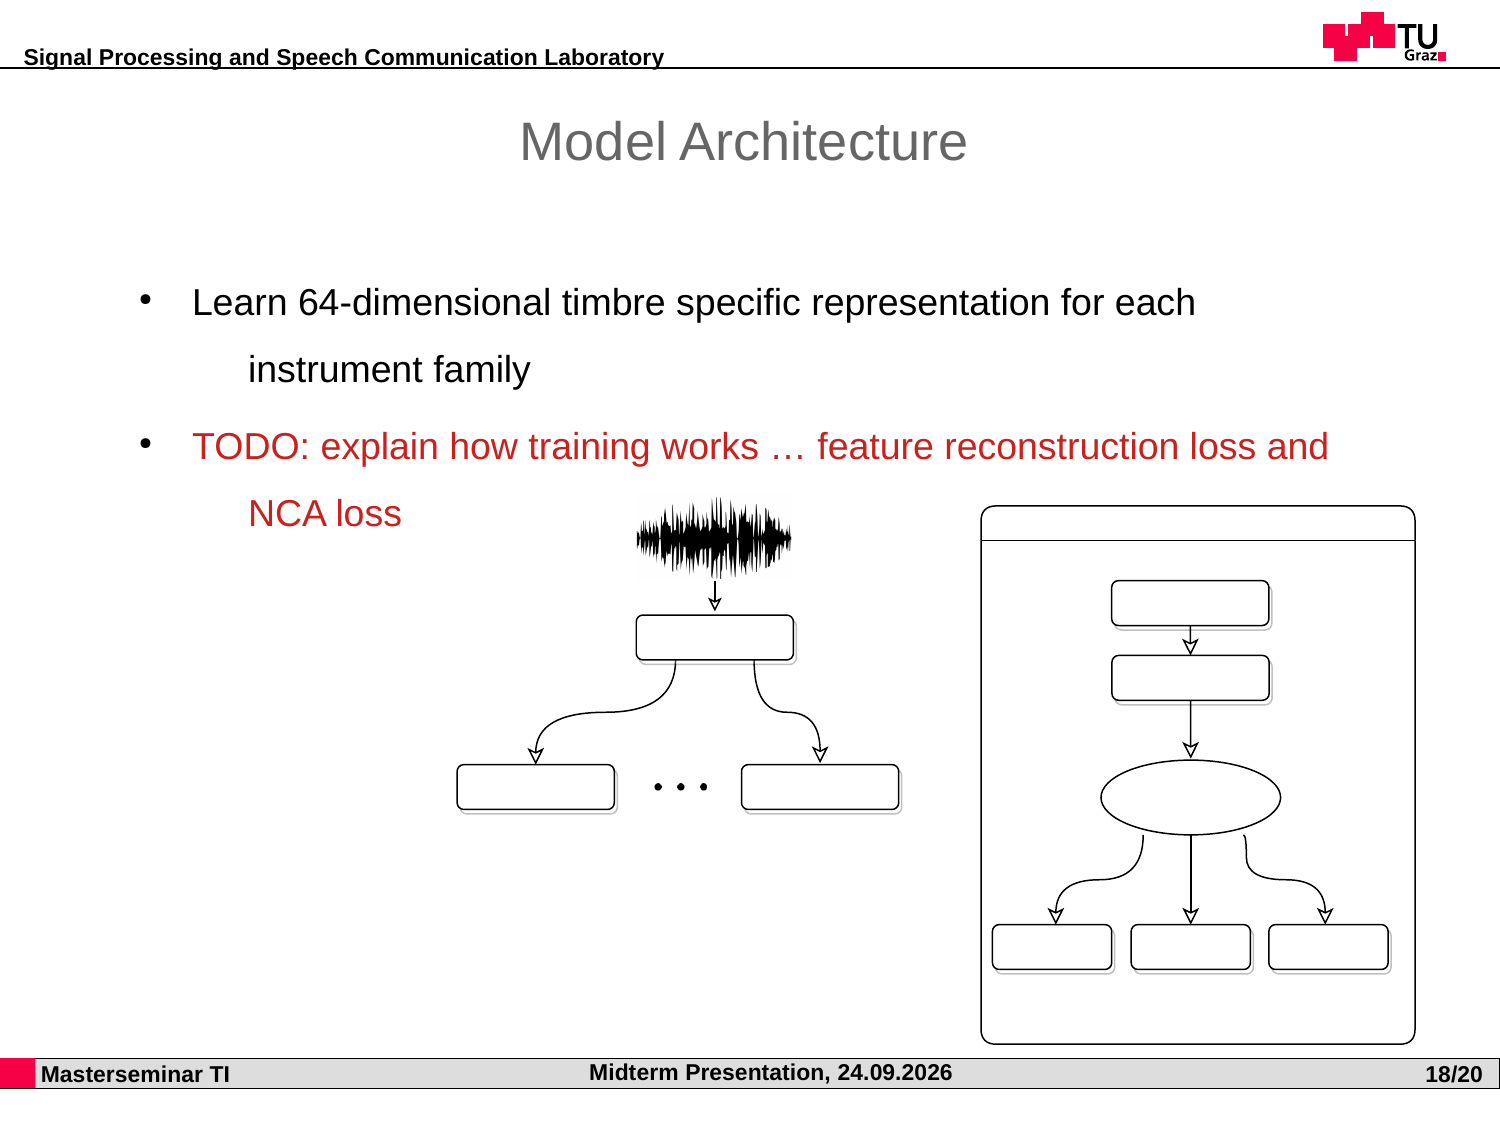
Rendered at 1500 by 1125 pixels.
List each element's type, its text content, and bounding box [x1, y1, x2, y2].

picture [454, 493, 1418, 1052]
list Learn 64-dimensional timbre specific representation for each instrument family TODO: explain how training works … feature reconstruction loss and NCA loss [106, 248, 1382, 431]
list Model Architecture [107, 106, 1382, 201]
